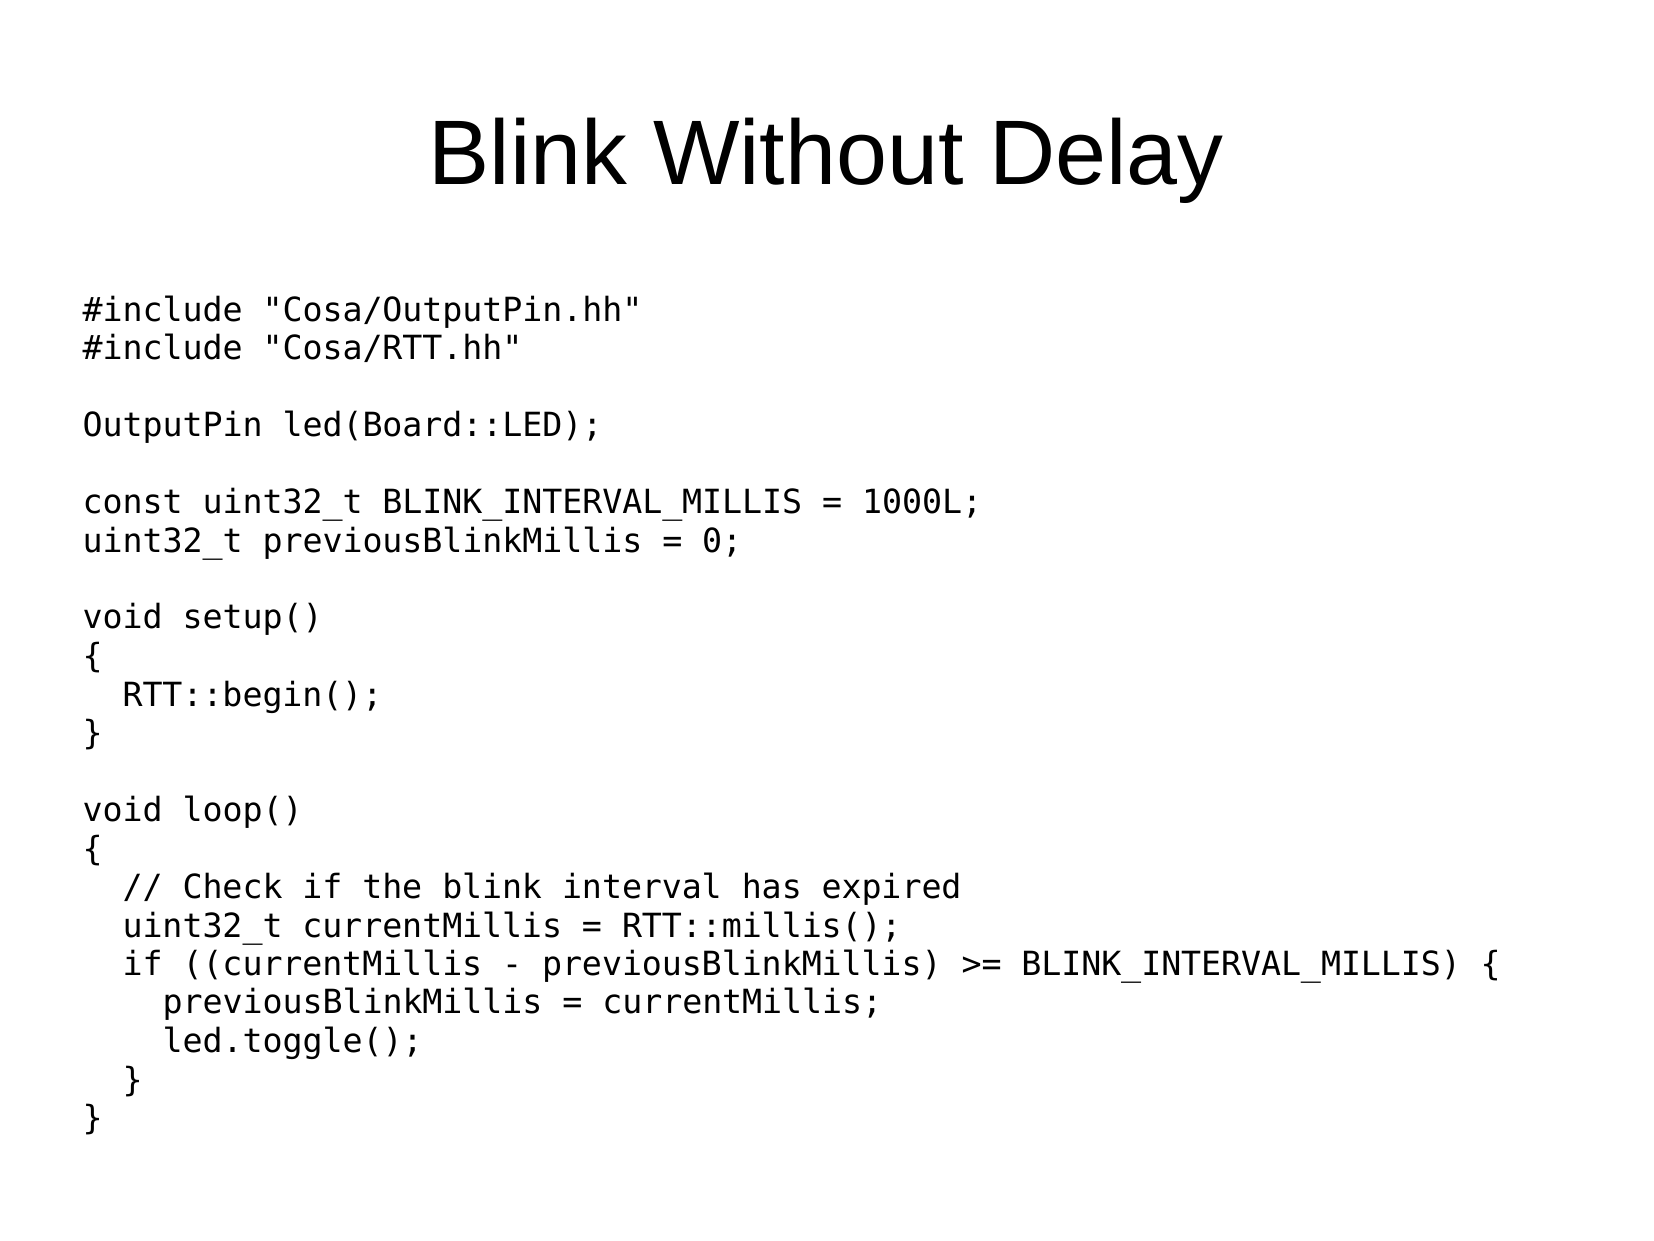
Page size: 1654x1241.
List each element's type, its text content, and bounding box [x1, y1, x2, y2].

title Blink Without Delay [82, 49, 1571, 257]
list #include "Cosa/OutputPin.hh" #include "Cosa/RTT.hh" OutputPin led(Board::LED); const uint32_t BLINK_INTERVAL_MILLIS = 1000L; uint32_t previousBlinkMillis = 0; void setup() { RTT::begin(); } void loop() { // Check if the blink interval has expired uint32_t currentMillis = RTT::millis(); if ((currentMillis - previousBlinkMillis) >= BLINK_INTERVAL_MILLIS) { previousBlinkMillis = currentMillis; led.toggle(); } } [82, 290, 1571, 1216]
